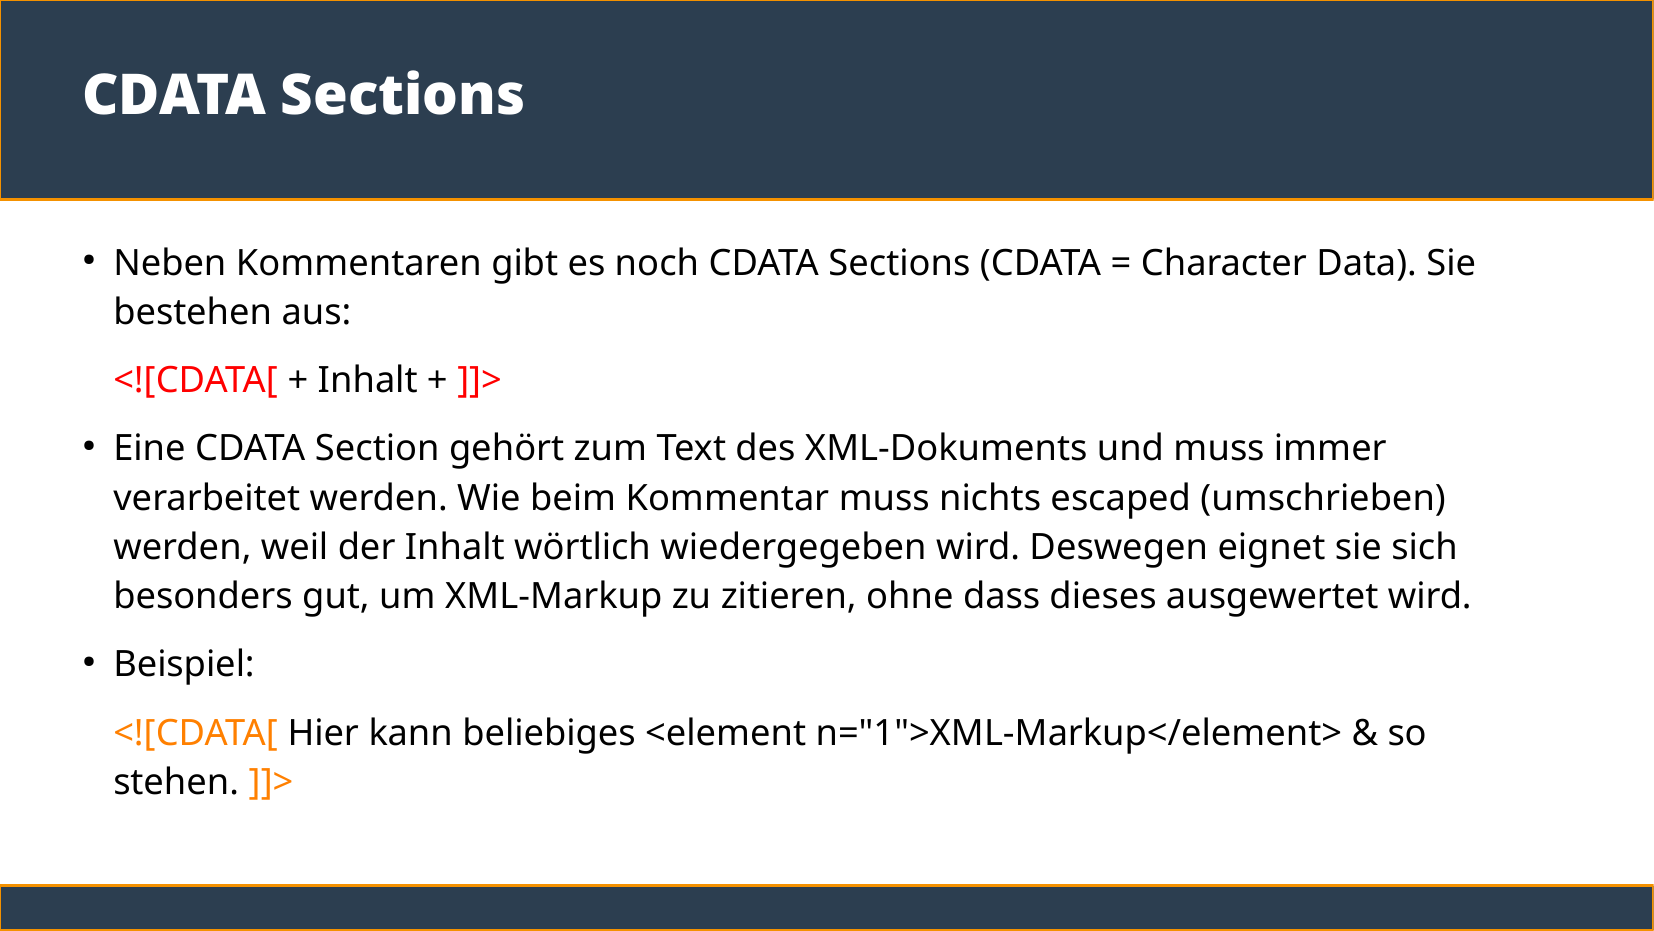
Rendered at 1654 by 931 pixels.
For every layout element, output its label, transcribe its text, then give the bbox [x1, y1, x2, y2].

title CDATA Sections [82, 14, 1571, 171]
list Neben Kommentaren gibt es noch CDATA Sections (CDATA = Character Data). Sie bestehen aus: <![CDATA[ + Inhalt + ]]> Eine CDATA Section gehört zum Text des XML-Dokuments und muss immer verarbeitet werden. Wie beim Kommentar muss nichts escaped (umschrieben) werden, weil der Inhalt wörtlich wiedergegeben wird. Deswegen eignet sie sich besonders gut, um XML-Markup zu zitieren, ohne dass dieses ausgewertet wird. Beispiel: <![CDATA[ Hier kann beliebiges <element n="1">XML-Markup</element> & so stehen. ]]> [82, 236, 1563, 811]
